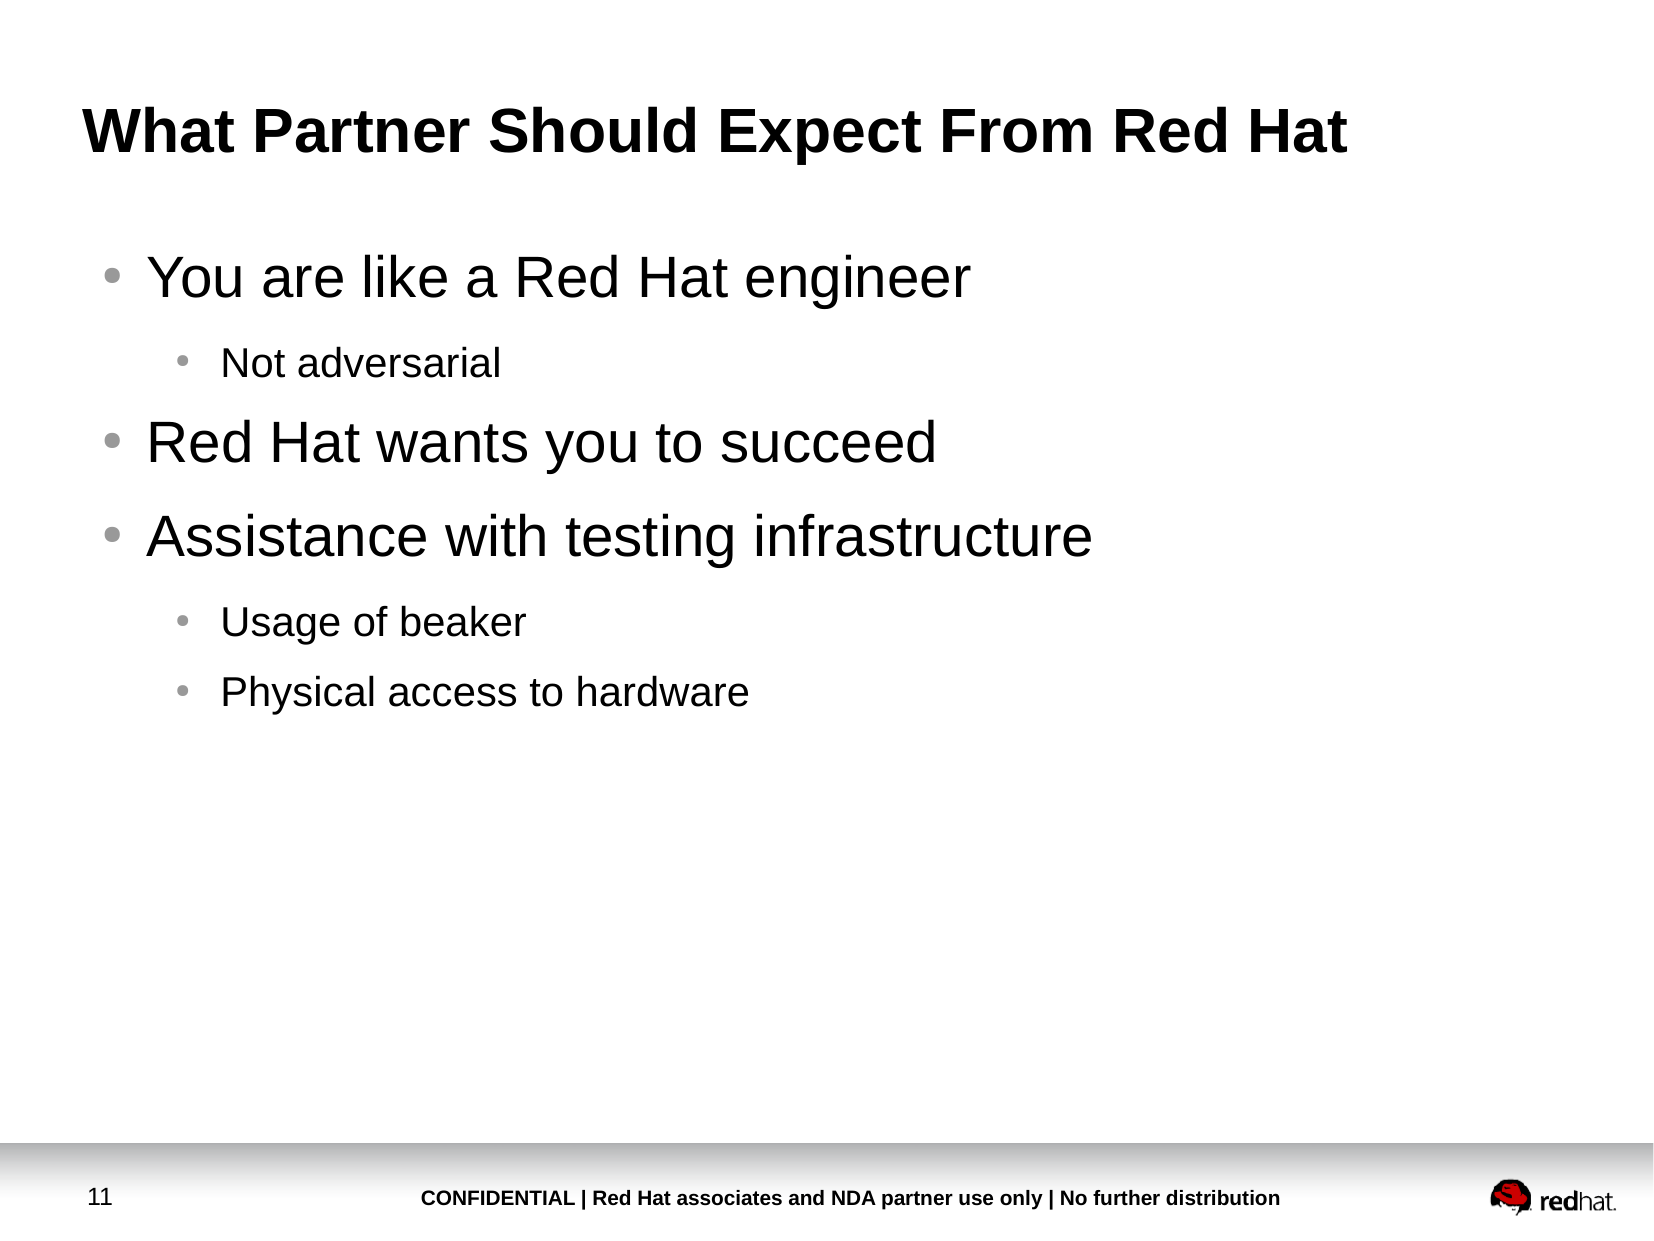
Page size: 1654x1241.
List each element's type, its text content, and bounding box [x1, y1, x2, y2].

picture [0, 1143, 1654, 1241]
list You are like a Red Hat engineer Not adversarial Red Hat wants you to succeed Assistance with testing infrastructure Usage of beaker Physical access to hardware [86, 244, 1576, 1039]
title What Partner Should Expect From Red Hat [82, 37, 1571, 226]
